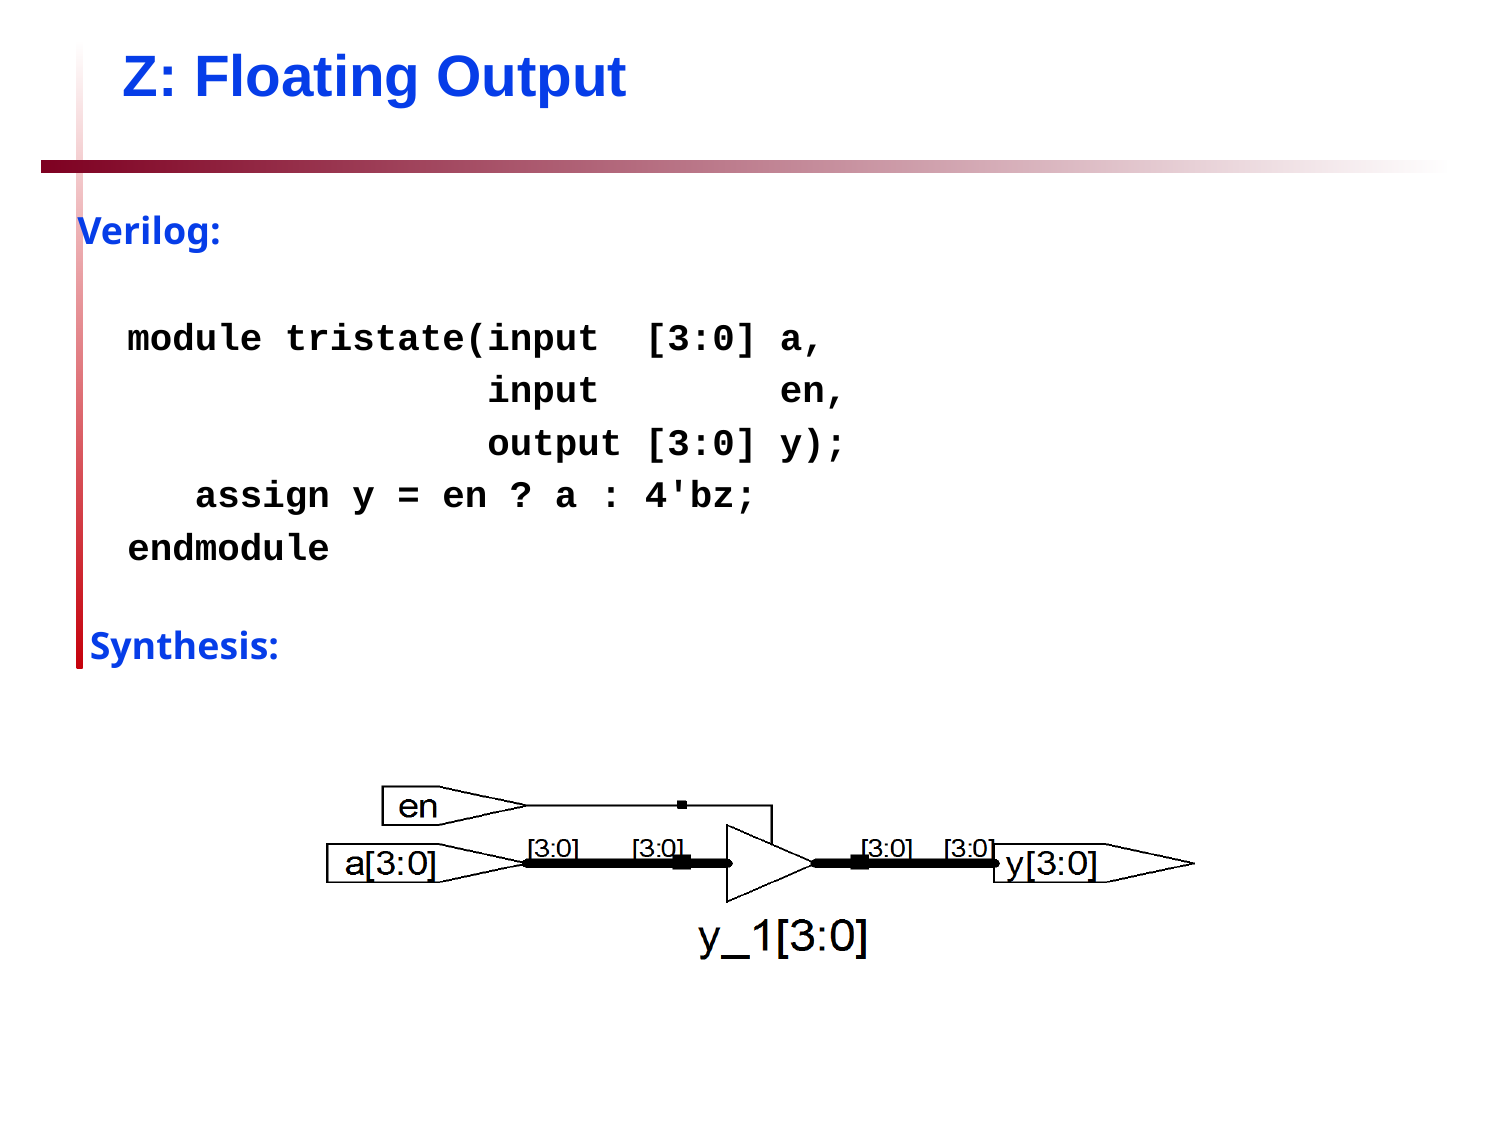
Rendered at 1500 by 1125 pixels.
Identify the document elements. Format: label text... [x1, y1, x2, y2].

text_box module tristate(input [3:0] a, input en, output [3:0] y); assign y = en ? a : 4'bz; endmodule [112, 200, 1438, 1050]
text_box Verilog: [62, 199, 763, 260]
picture [292, 741, 1259, 1036]
text_box Synthesis: [75, 614, 775, 675]
title Z: Floating Output [112, 43, 1400, 200]
